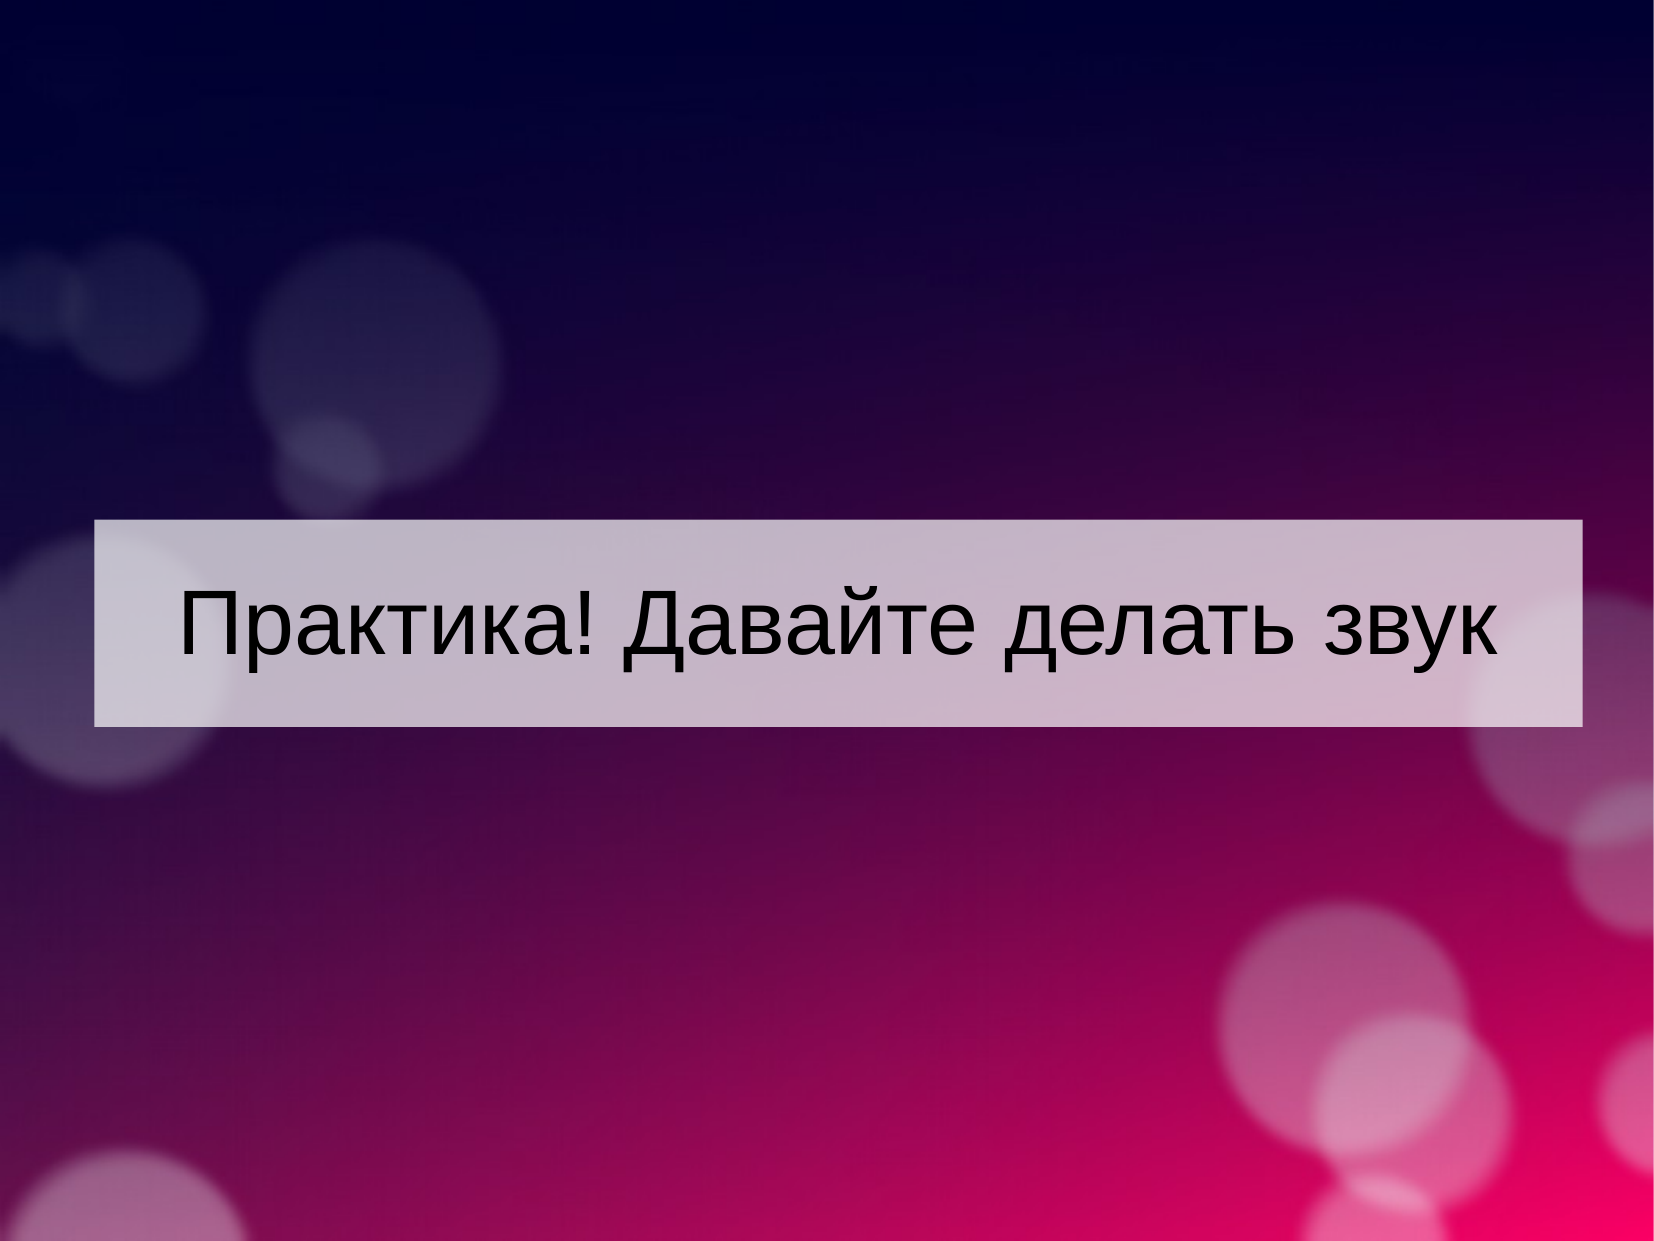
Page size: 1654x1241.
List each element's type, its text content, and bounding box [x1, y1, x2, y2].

title Практика! Давайте делать звук [94, 519, 1583, 727]
picture [0, 0, 1654, 1241]
